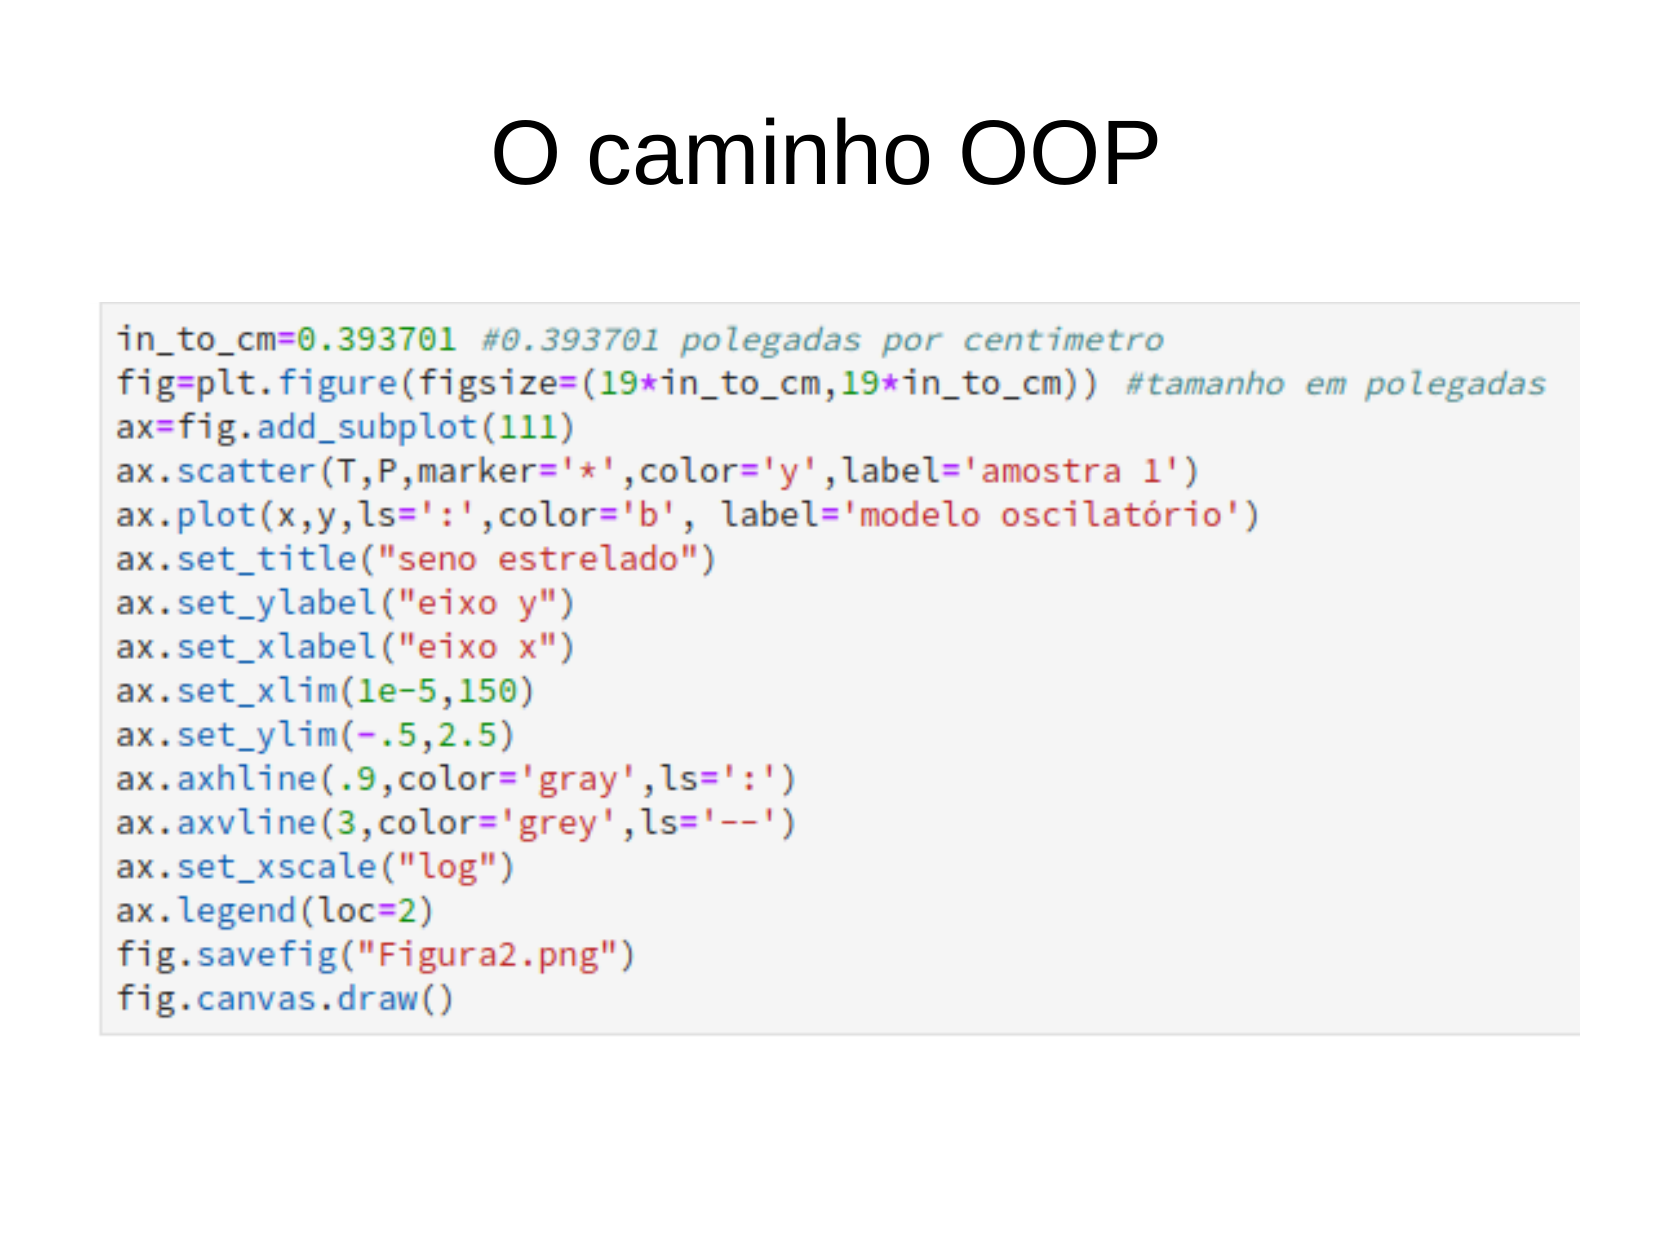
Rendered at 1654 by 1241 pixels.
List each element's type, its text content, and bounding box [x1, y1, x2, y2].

title O caminho OOP [82, 49, 1571, 257]
picture [90, 302, 1580, 1052]
